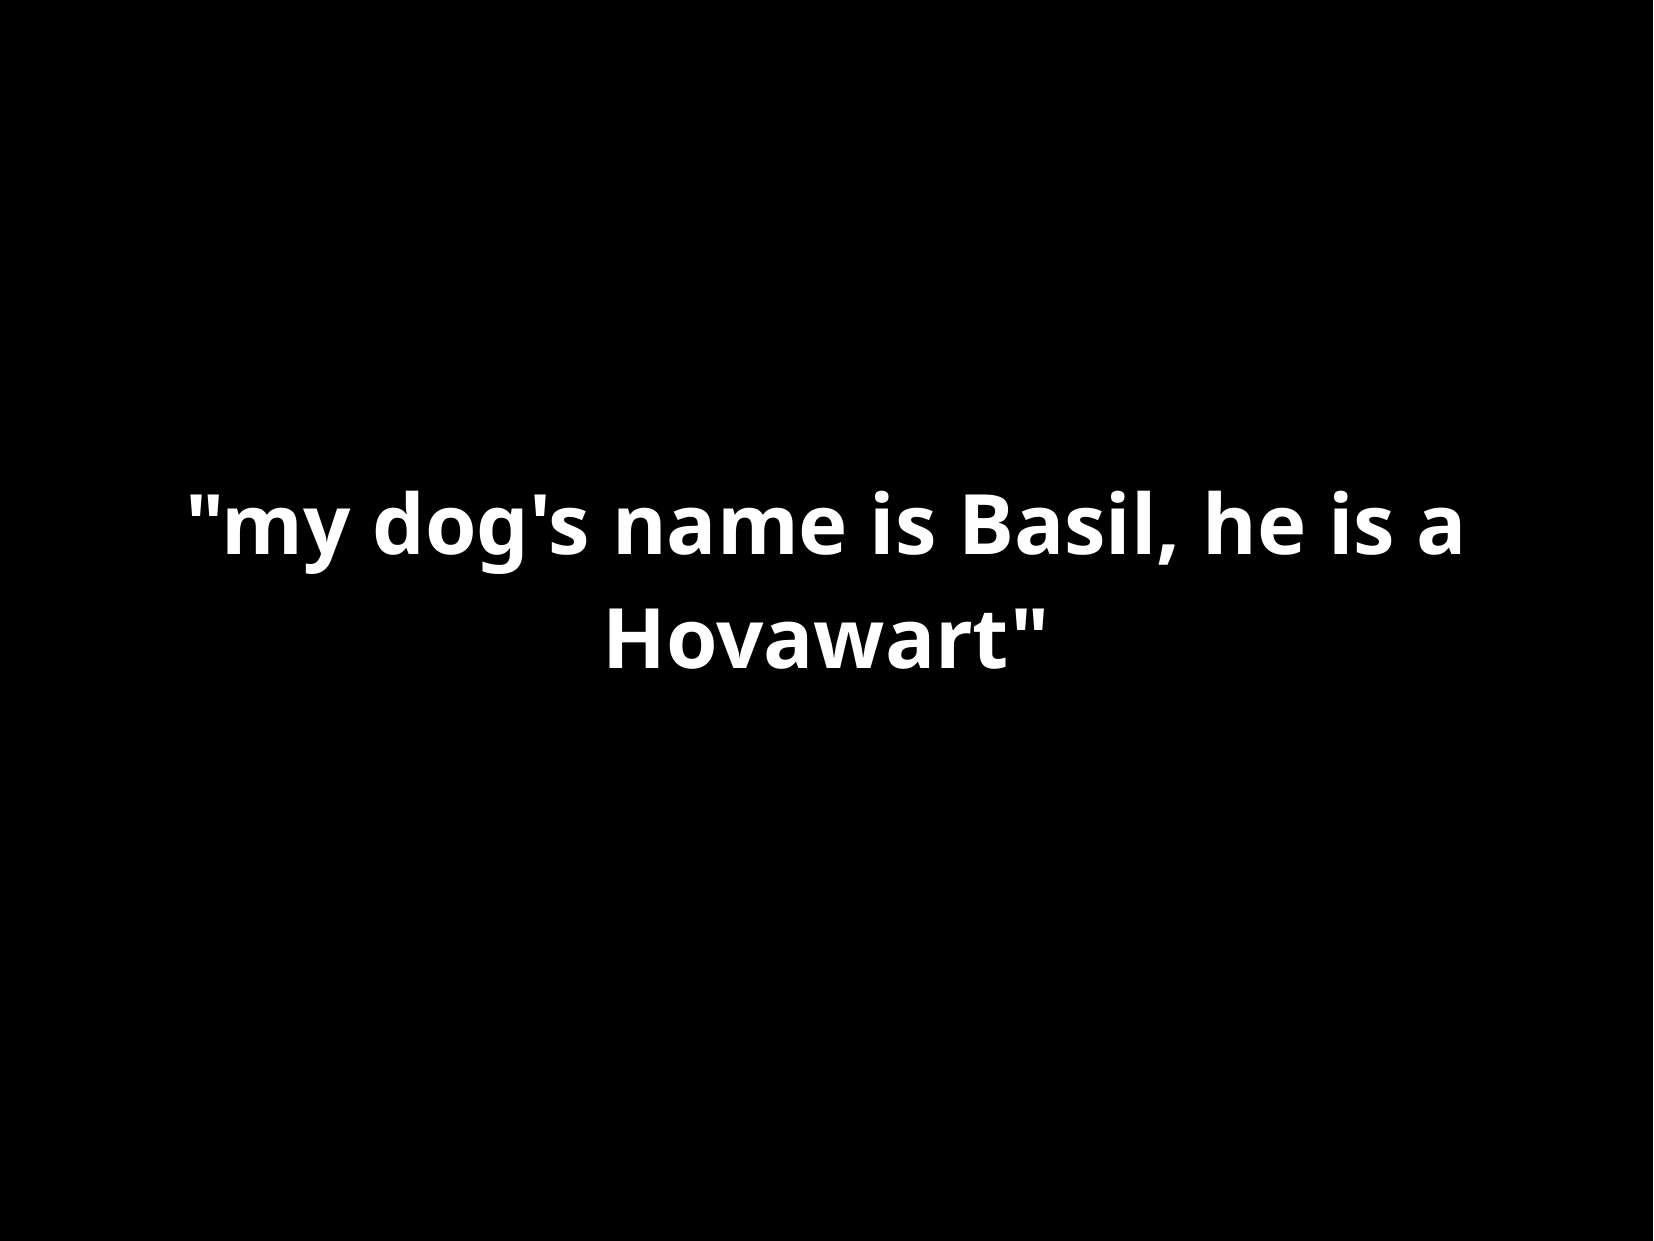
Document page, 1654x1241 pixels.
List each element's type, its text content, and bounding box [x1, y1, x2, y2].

subtitle "my dog's name is Basil, he is a Hovawart" [82, 49, 1571, 1109]
